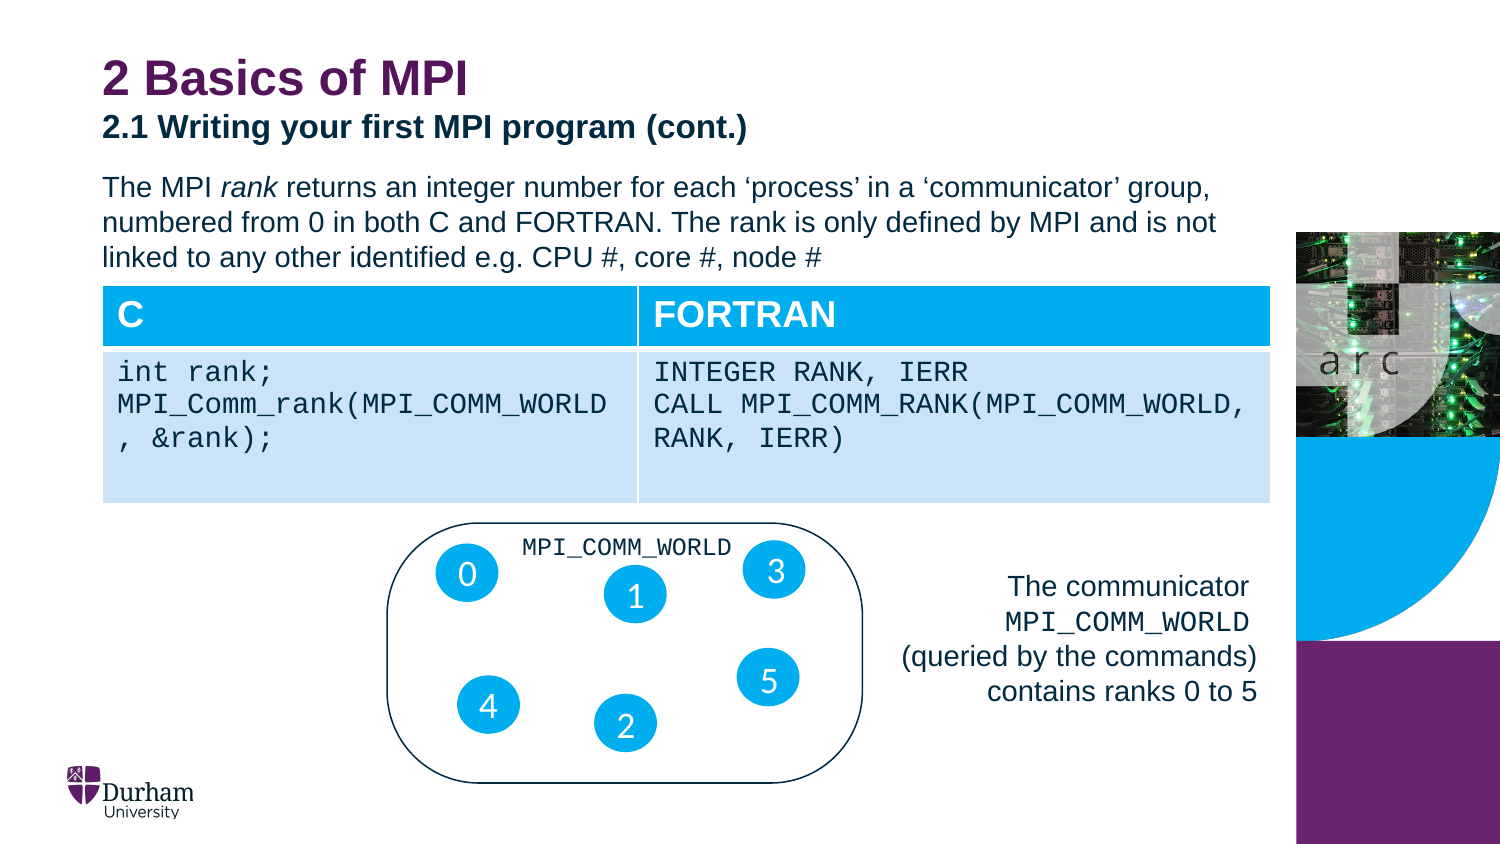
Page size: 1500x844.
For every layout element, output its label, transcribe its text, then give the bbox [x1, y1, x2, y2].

text_box 5 [744, 648, 787, 709]
list The MPI rank returns an integer number for each ‘process’ in a ‘communicator’ group, numbered from 0 in both C and FORTRAN. The rank is only defined by MPI and is not linked to any other identified e.g. CPU #, core #, node # The communicator MPI_COMM_WORLD (queried by the commands) contains ranks 0 to 5 [101, 167, 1258, 285]
text_box MPI_COMM_WORLD [507, 522, 766, 568]
text_box [742, 568, 751, 590]
text_box [435, 553, 443, 592]
text_box [485, 548, 499, 597]
text_box [506, 680, 520, 729]
table_header FORTRAN [639, 286, 1270, 346]
text_box 1 [610, 568, 653, 624]
picture [1332, 467, 1500, 640]
text_box 4 [463, 673, 506, 734]
text_box 3 [751, 538, 794, 599]
table_cell INTEGER RANK, IERR CALL MPI_COMM_RANK(MPI_COMM_WORLD, RANK, IERR) [639, 352, 1270, 503]
text_box 2 [601, 693, 644, 754]
text_box [794, 546, 806, 593]
table_header C [103, 286, 637, 346]
text_box [457, 687, 463, 722]
picture [67, 766, 193, 819]
text_box [603, 576, 610, 612]
text_box [653, 569, 667, 619]
text_box [1296, 640, 1500, 844]
text_box [594, 704, 601, 742]
title 2 Basics of MPI 2.1 Writing your first MPI program (cont.) [101, 45, 1399, 187]
text_box [644, 699, 657, 747]
text_box [787, 653, 800, 701]
text_box 0 [443, 541, 485, 602]
picture [1296, 232, 1500, 436]
table_cell int rank; MPI_Comm_rank(MPI_COMM_WORLD, &rank); [103, 352, 637, 503]
text_box [736, 658, 744, 696]
